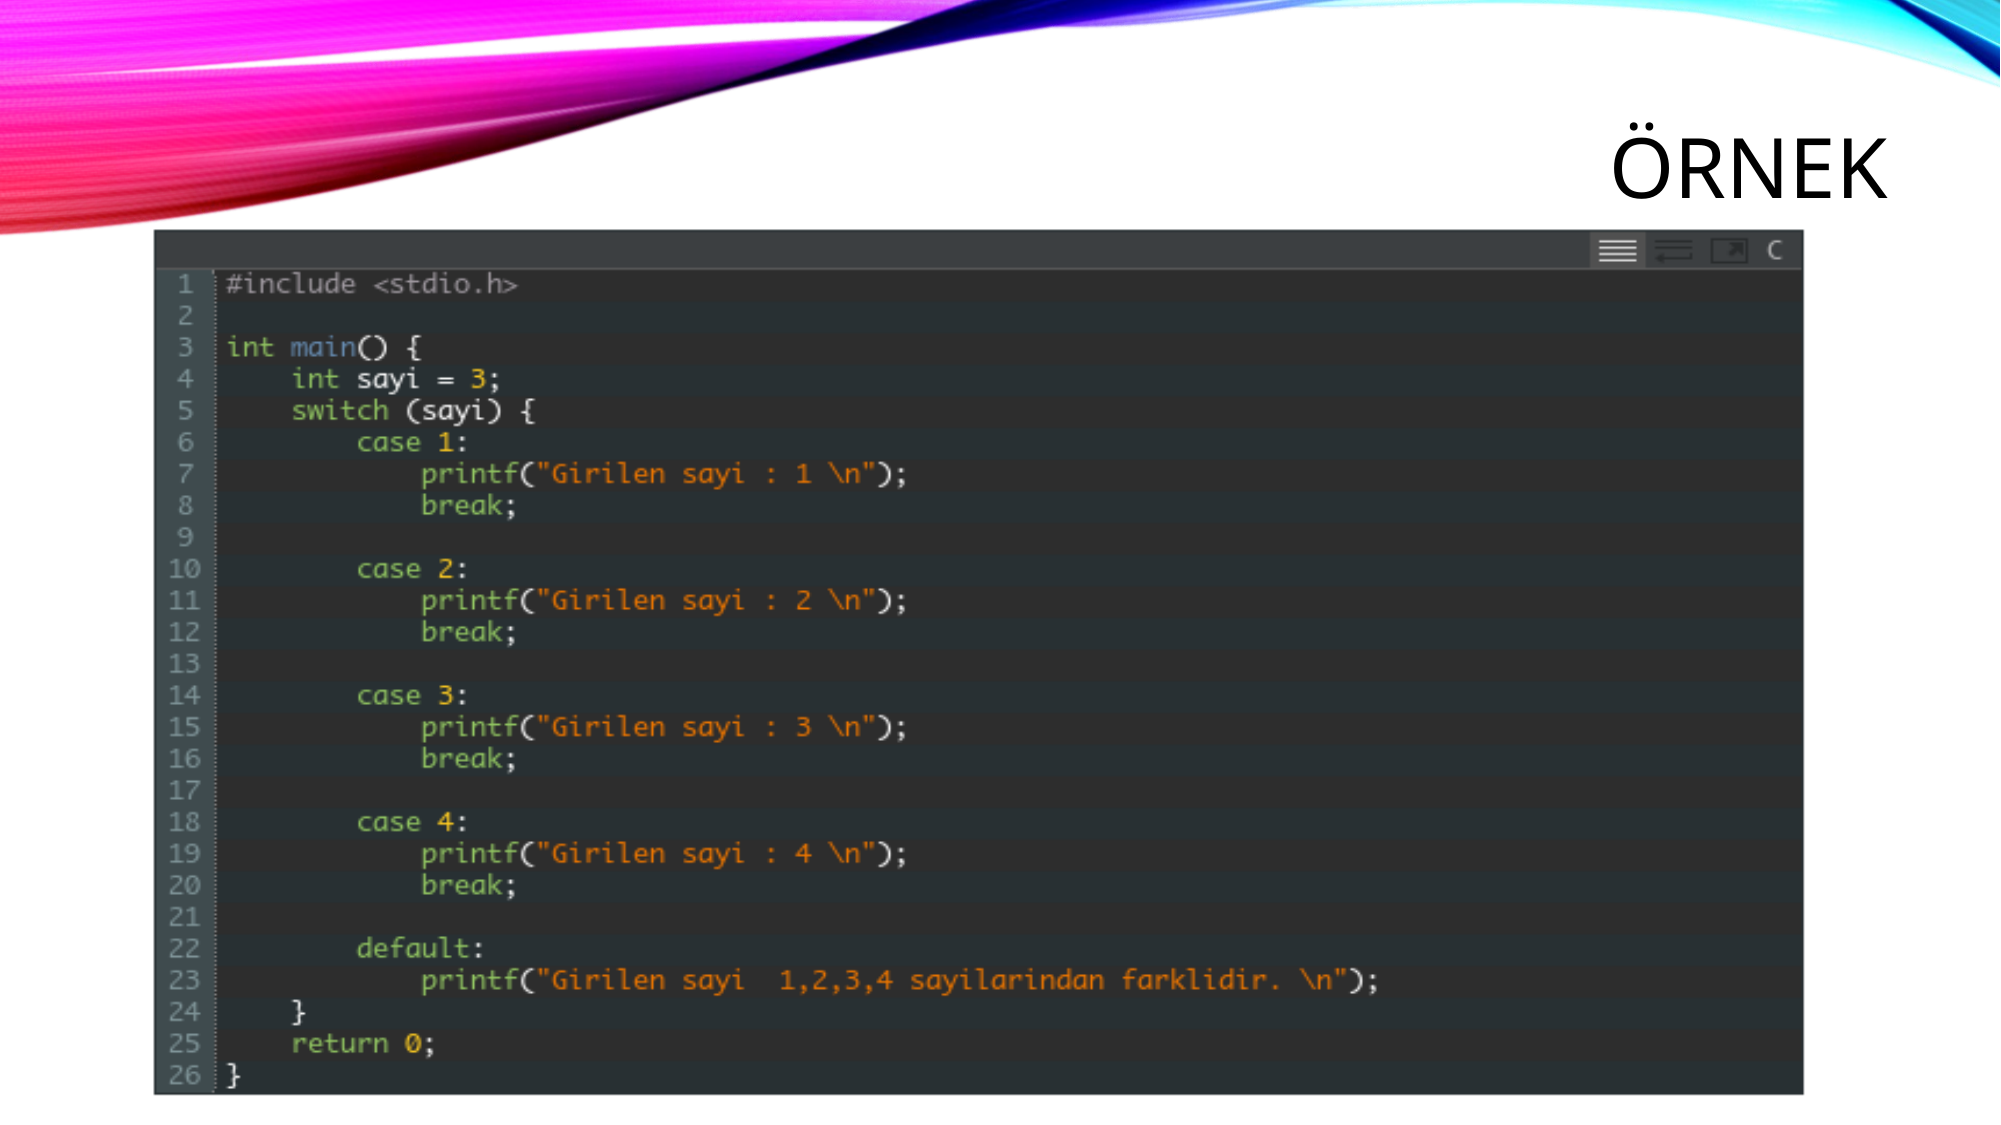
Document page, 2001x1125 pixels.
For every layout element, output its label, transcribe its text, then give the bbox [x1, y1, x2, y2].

picture [0, 0, 2000, 1108]
title ÖRNEK [474, 60, 1888, 273]
